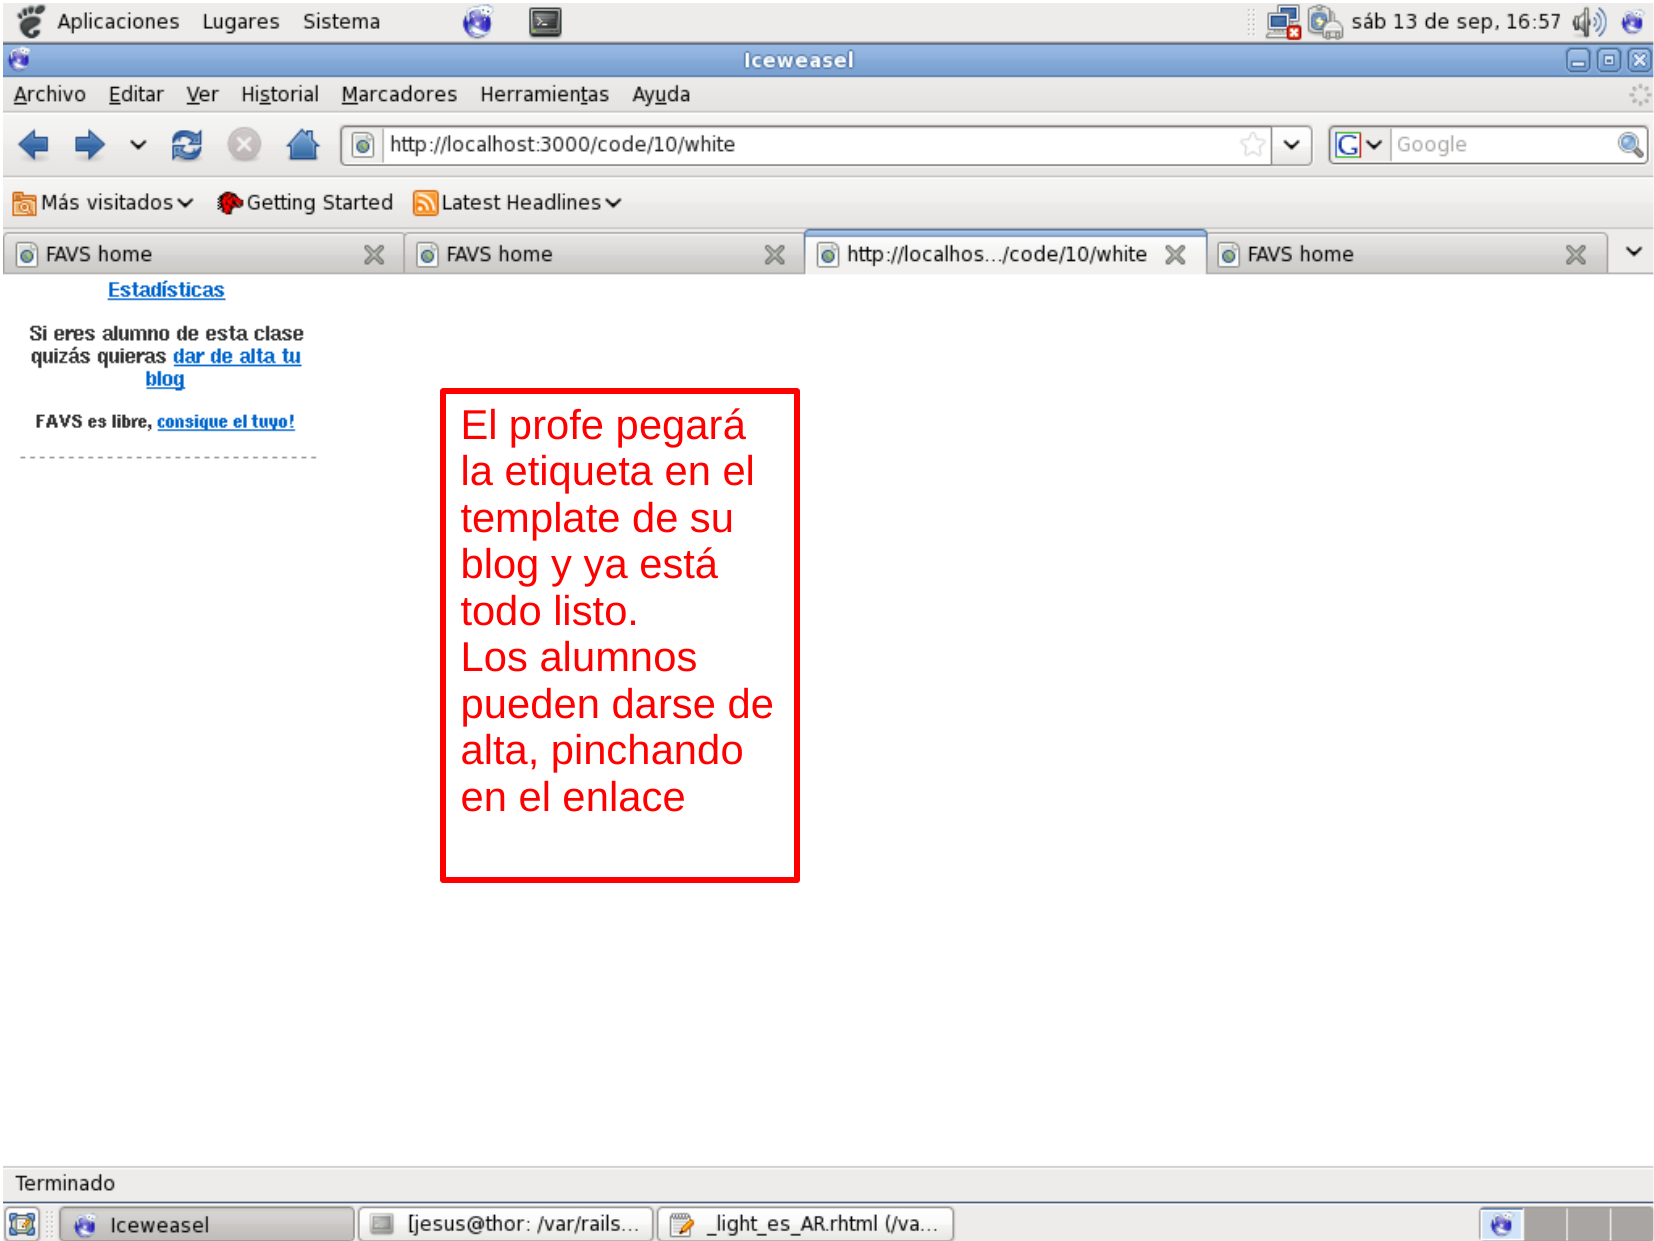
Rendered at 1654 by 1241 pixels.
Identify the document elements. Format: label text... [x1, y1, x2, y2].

picture [3, 3, 1654, 1241]
text_box El profe pegará la etiqueta en el template de su blog y ya está todo listo. Los alumnos pueden darse de alta, pinchando en el enlace [442, 391, 798, 881]
